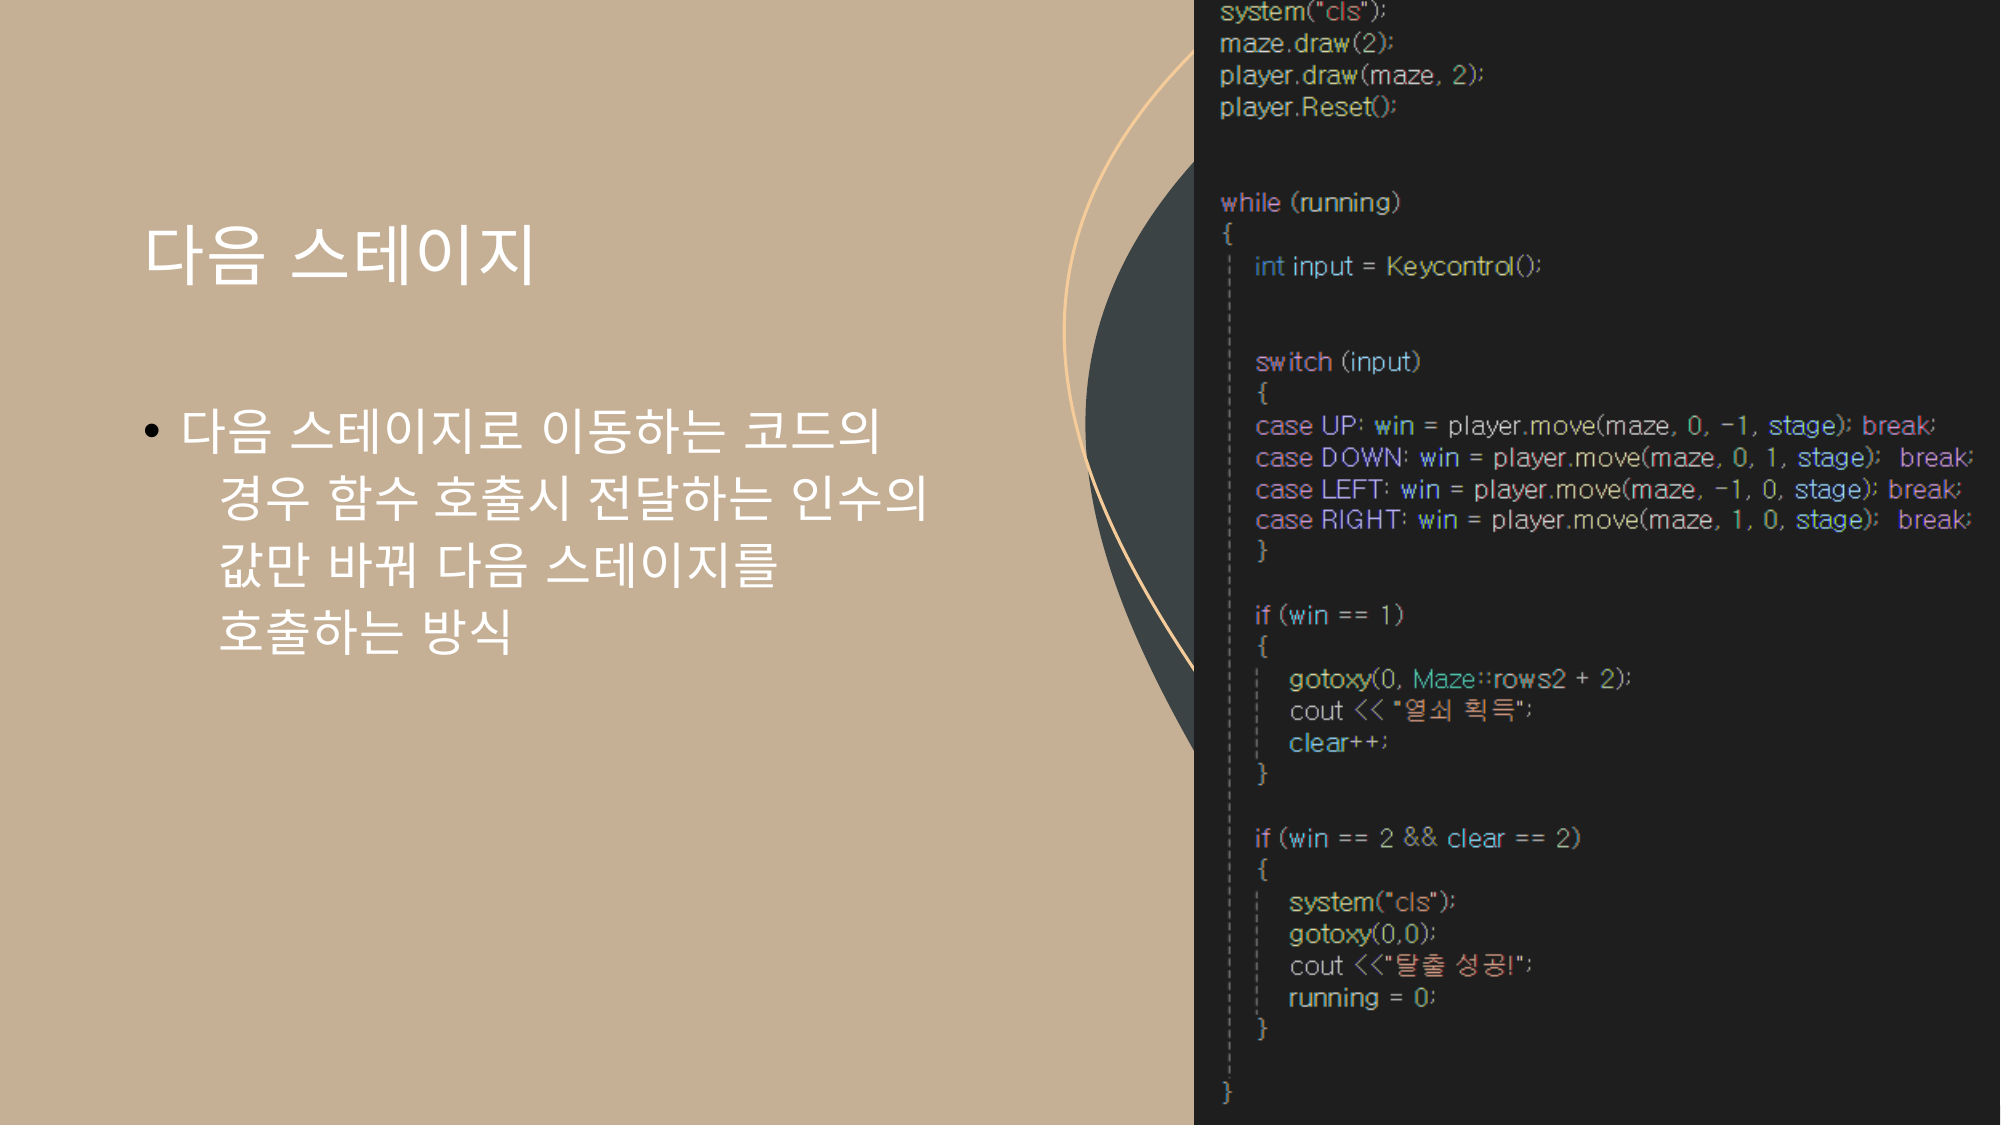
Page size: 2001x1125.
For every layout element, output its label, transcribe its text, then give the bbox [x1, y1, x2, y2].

title 다음 스테이지 [125, 125, 1001, 376]
list 다음 스테이지로 이동하는 코드의 경우 함수 호출시 전달하는 인수의 값만 바꿔 다음 스테이지를 호출하는 방식 [125, 376, 1001, 1000]
text_box [0, 0, 1194, 1125]
text_box [1066, 55, 1194, 664]
picture [1194, 0, 2000, 1125]
